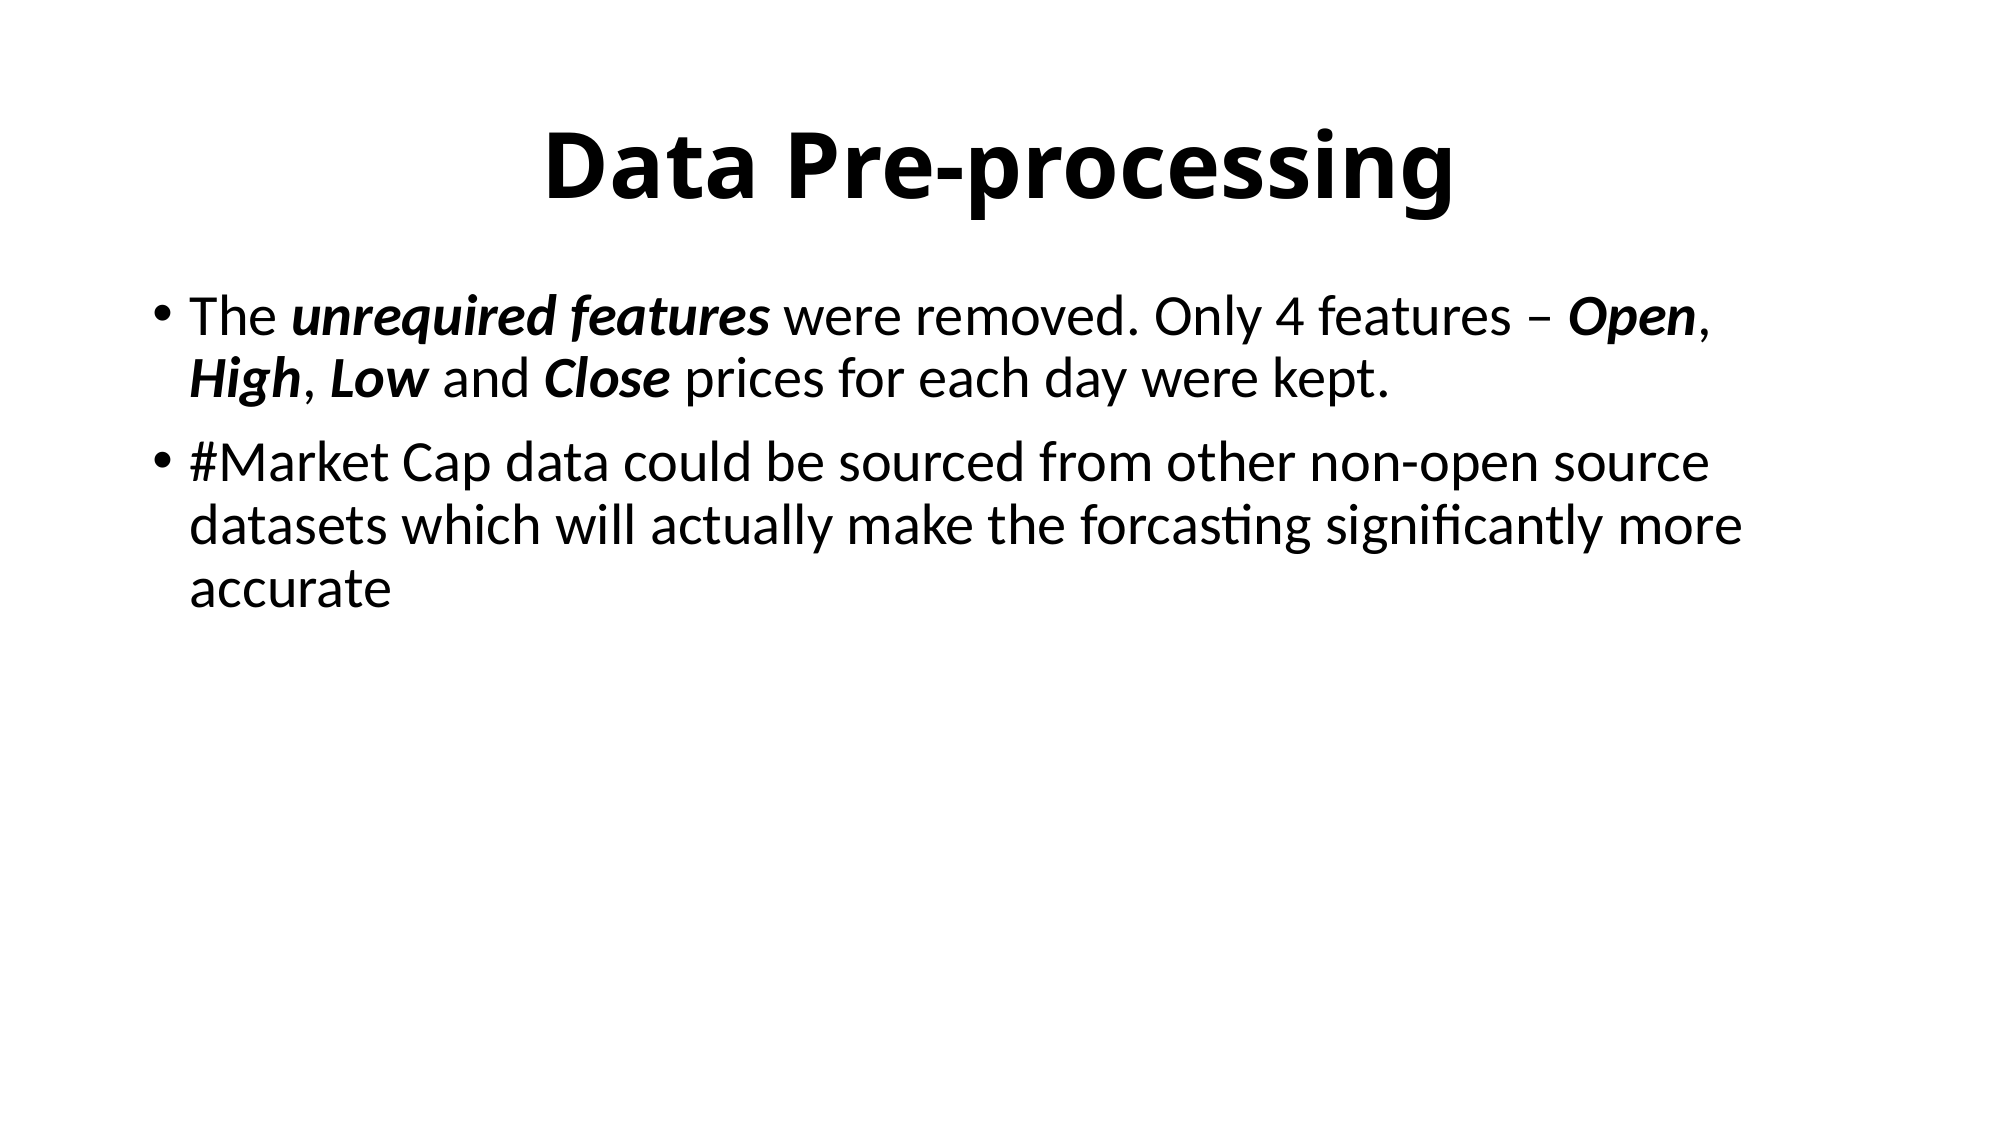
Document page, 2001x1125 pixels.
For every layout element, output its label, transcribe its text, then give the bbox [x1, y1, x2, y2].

list The unrequired features were removed. Only 4 features – Open, High, Low and Close prices for each day were kept. #Market Cap data could be sourced from other non-open source datasets which will actually make the forcasting significantly more accurate [137, 277, 1863, 652]
title Data Pre-processing [137, 59, 1863, 277]
